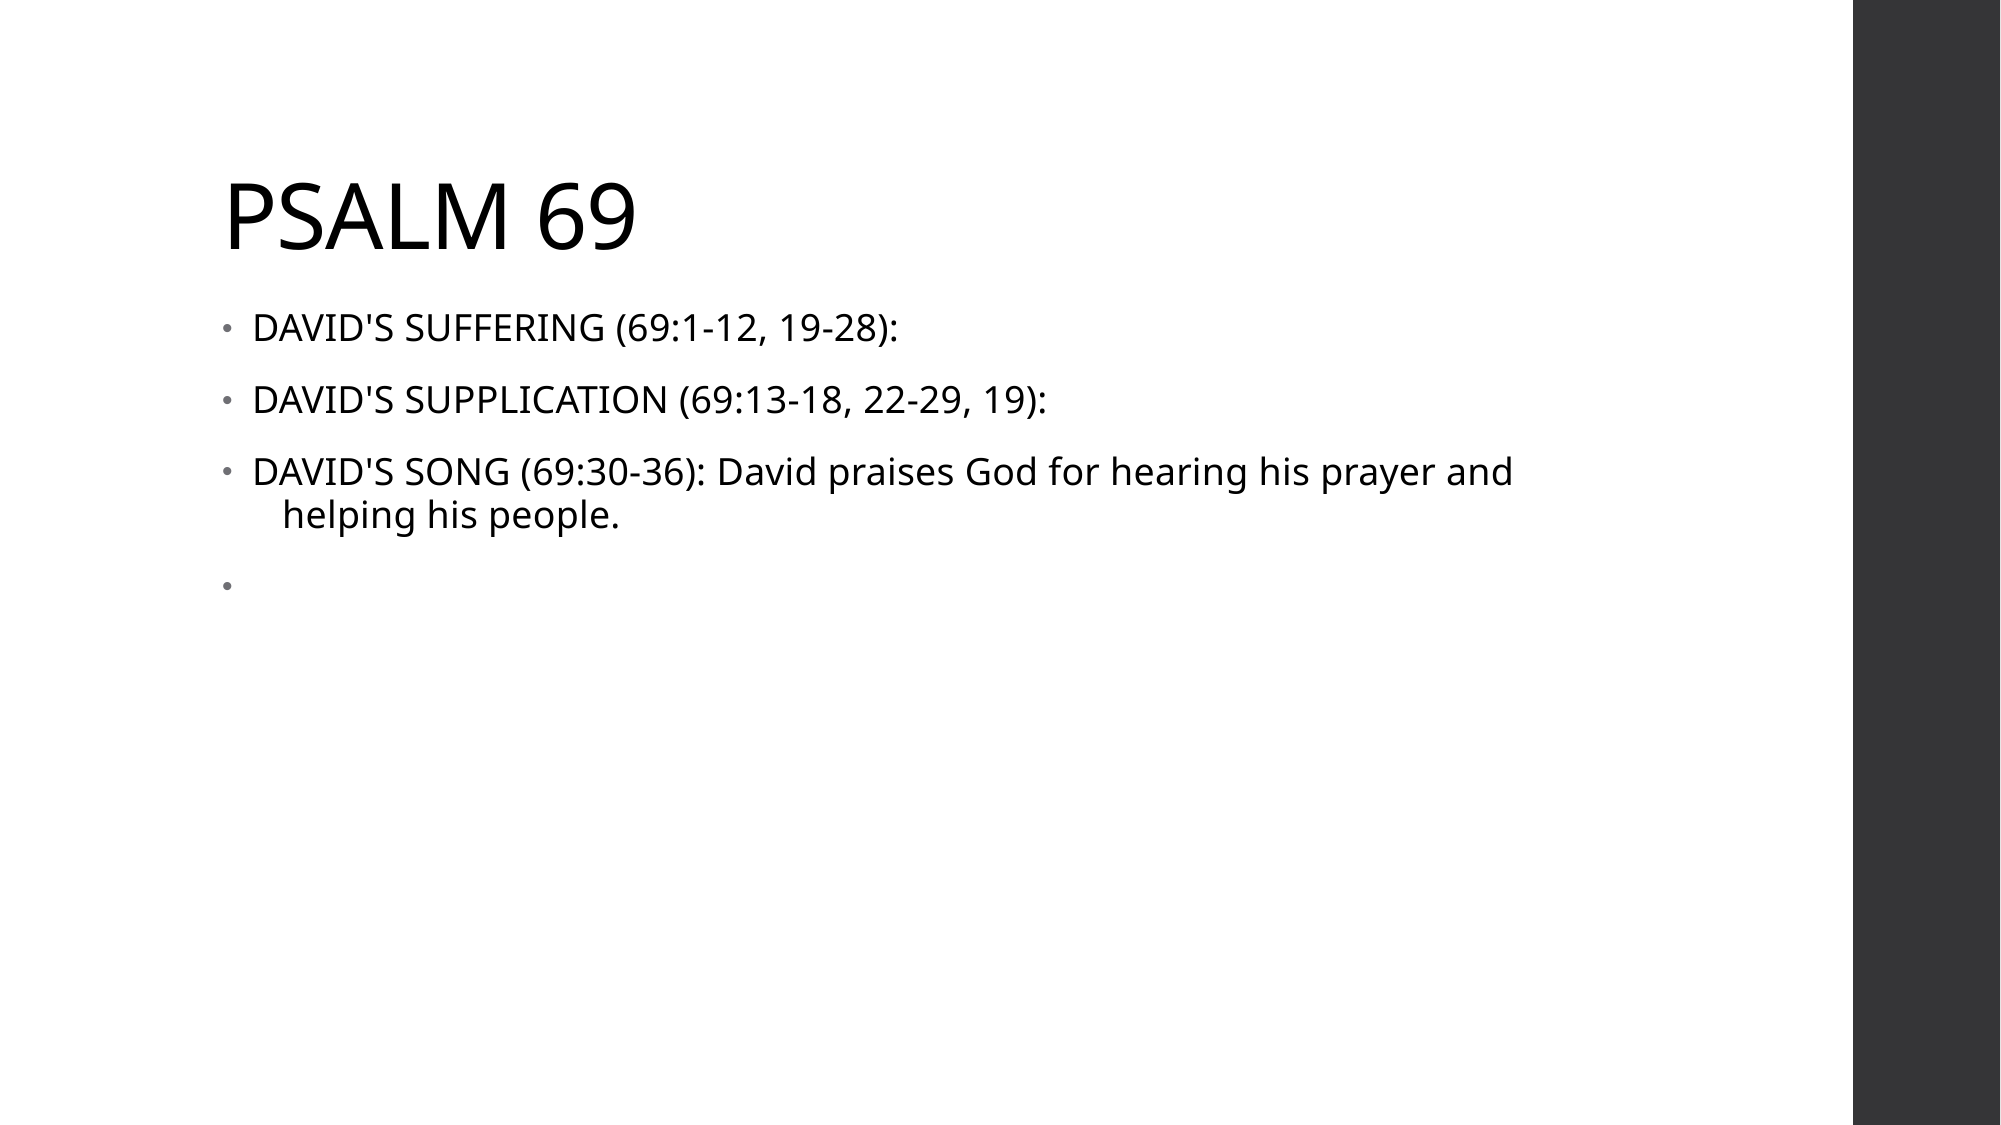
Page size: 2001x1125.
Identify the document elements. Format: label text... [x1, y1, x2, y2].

list DAVID'S SUFFERING (69:1-12, 19-28): DAVID'S SUPPLICATION (69:13-18, 22-29, 19): DAVID'S SONG (69:30-36): David praises God for hearing his prayer and helping his people. [206, 299, 1617, 1014]
title PSALM 69 [206, 60, 1797, 278]
